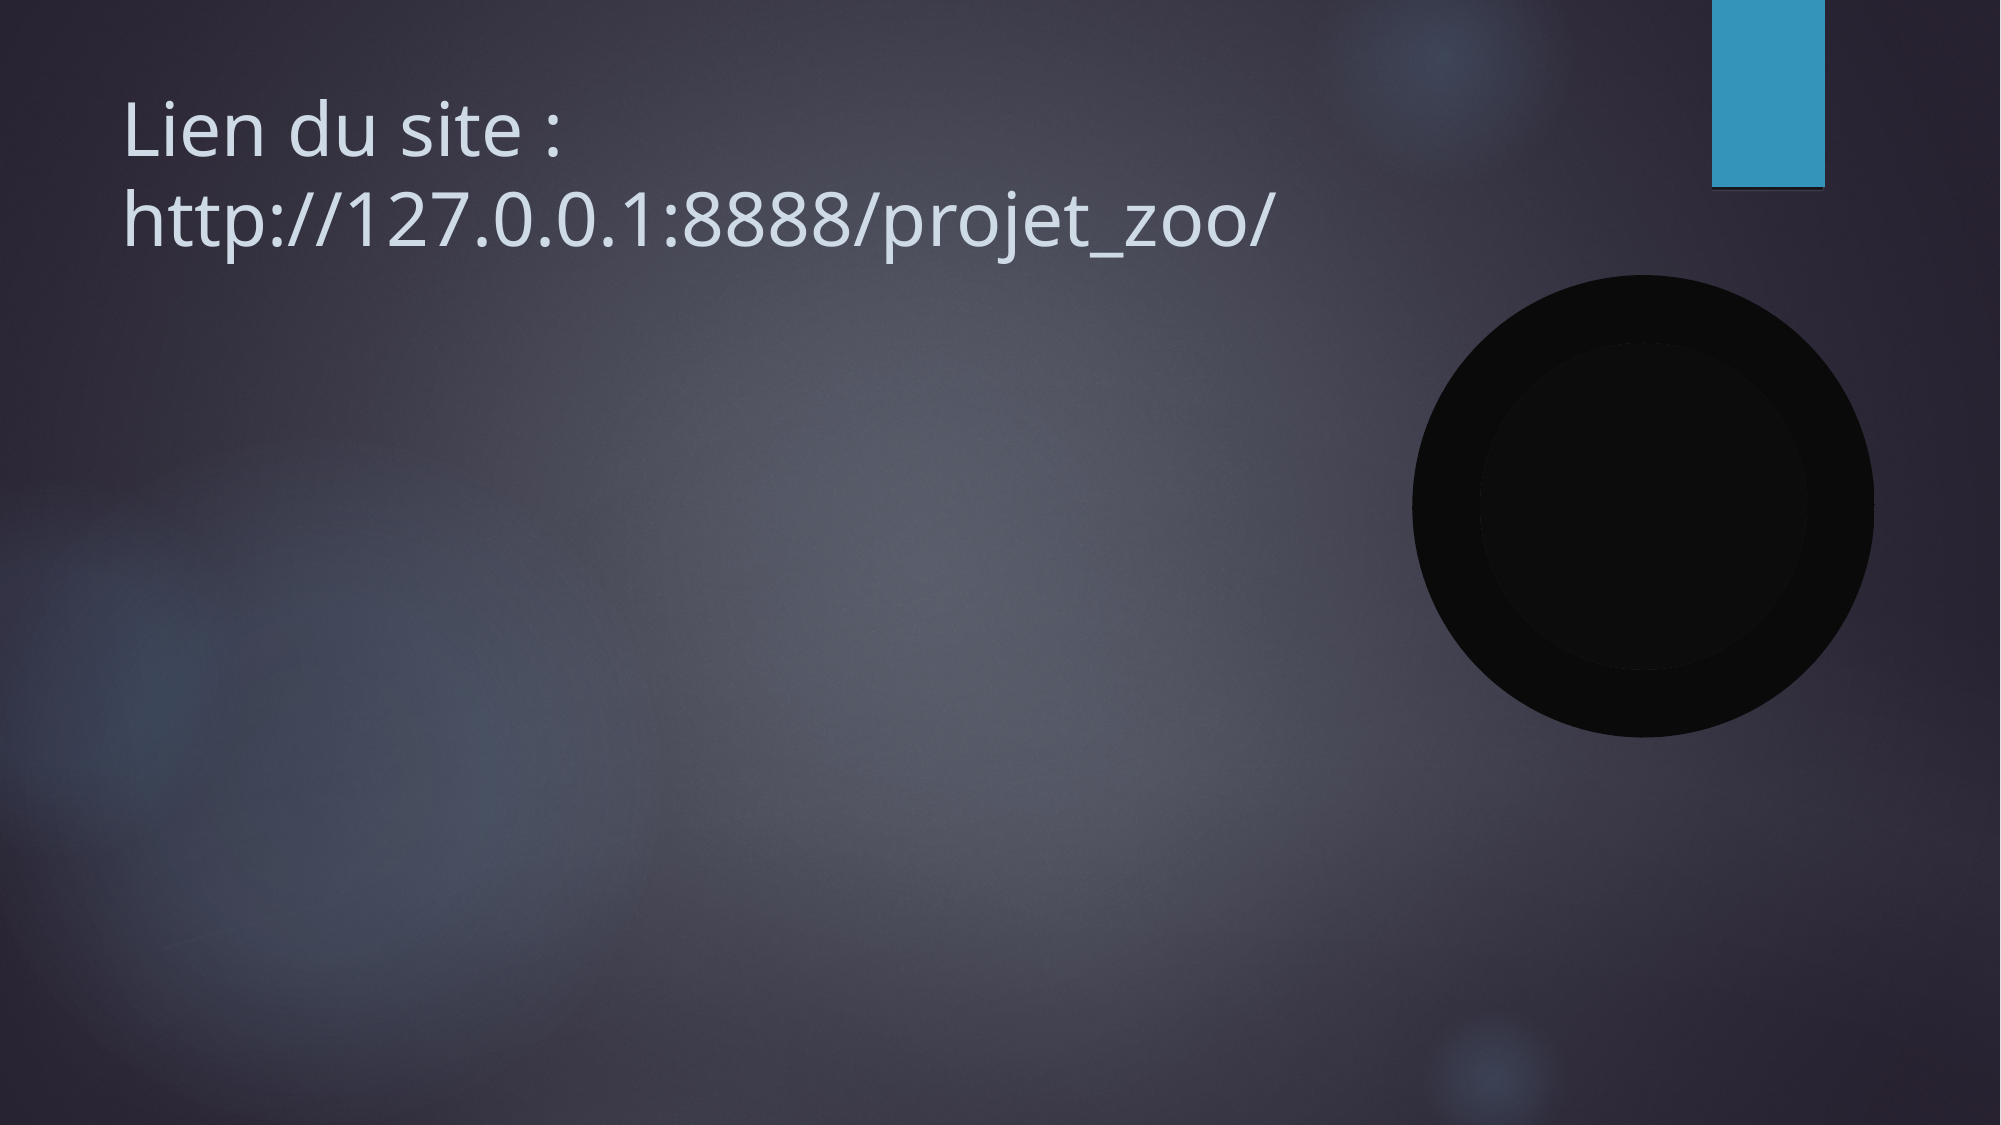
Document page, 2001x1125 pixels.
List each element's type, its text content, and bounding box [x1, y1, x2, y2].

title Lien du site : http://127.0.0.1:8888/projet_zoo/ [106, 74, 1649, 305]
